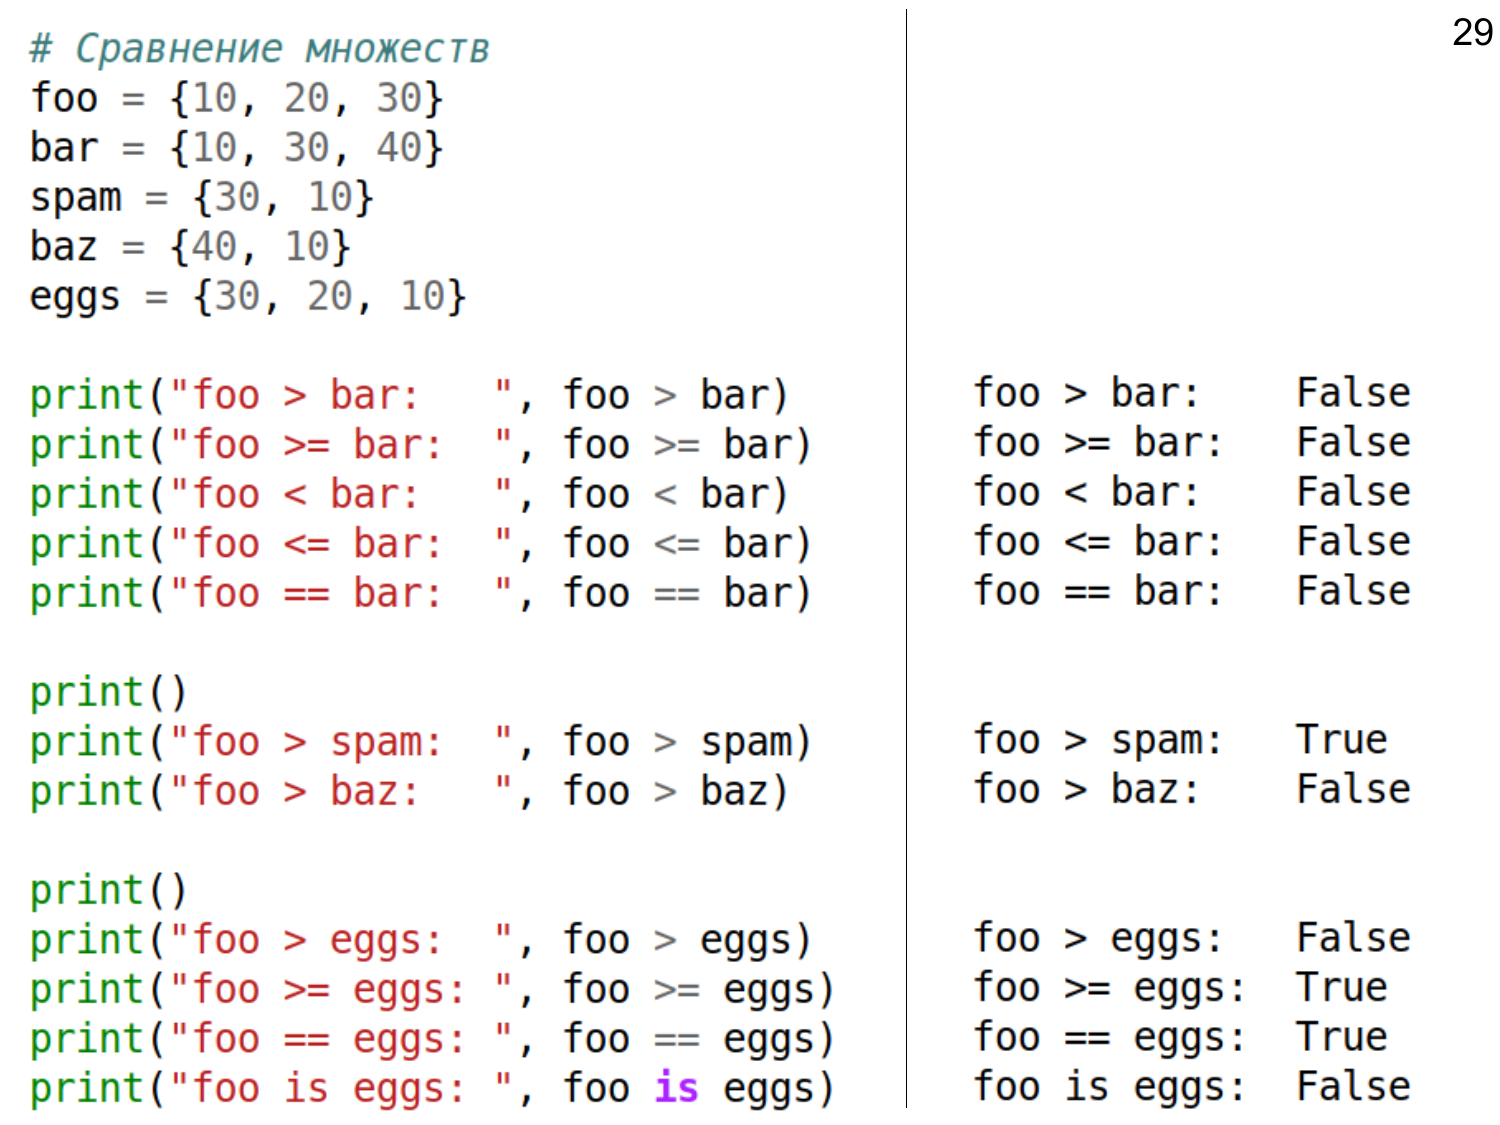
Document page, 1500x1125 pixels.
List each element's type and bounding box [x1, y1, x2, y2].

picture [16, 18, 847, 1122]
picture [960, 359, 1431, 1117]
